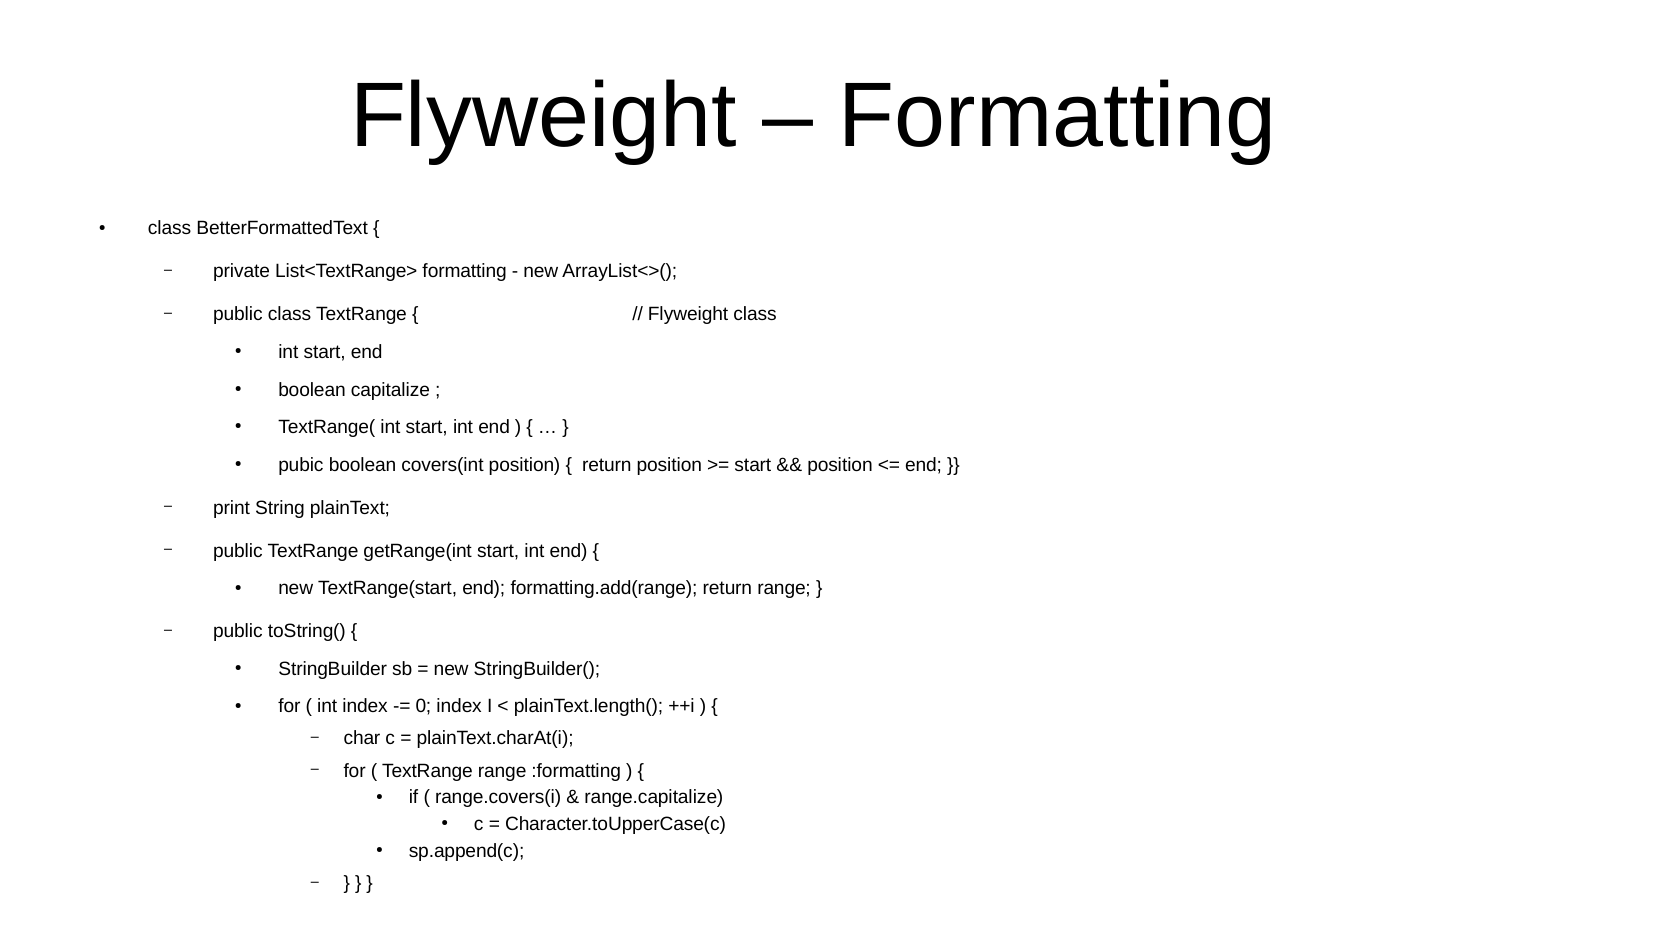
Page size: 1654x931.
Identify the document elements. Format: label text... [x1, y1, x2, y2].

list class BetterFormattedText { private List<TextRange> formatting - new ArrayList<>(); public class TextRange { // Flyweight class int start, end boolean capitalize ; TextRange( int start, int end ) { … } pubic boolean covers(int position) { return position >= start && position <= end; }} print String plainText; public TextRange getRange(int start, int end) { new TextRange(start, end); formatting.add(range); return range; } public toString() { StringBuilder sb = new StringBuilder(); for ( int index -= 0; index I < plainText.length(); ++i ) { char c = plainText.charAt(i); for ( TextRange range :formatting ) { if ( range.covers(i) & range.capitalize) c = Character.toUpperCase(c) sp.append(c); } } } [82, 217, 1621, 901]
title Flyweight – Formatting [82, 37, 1571, 193]
